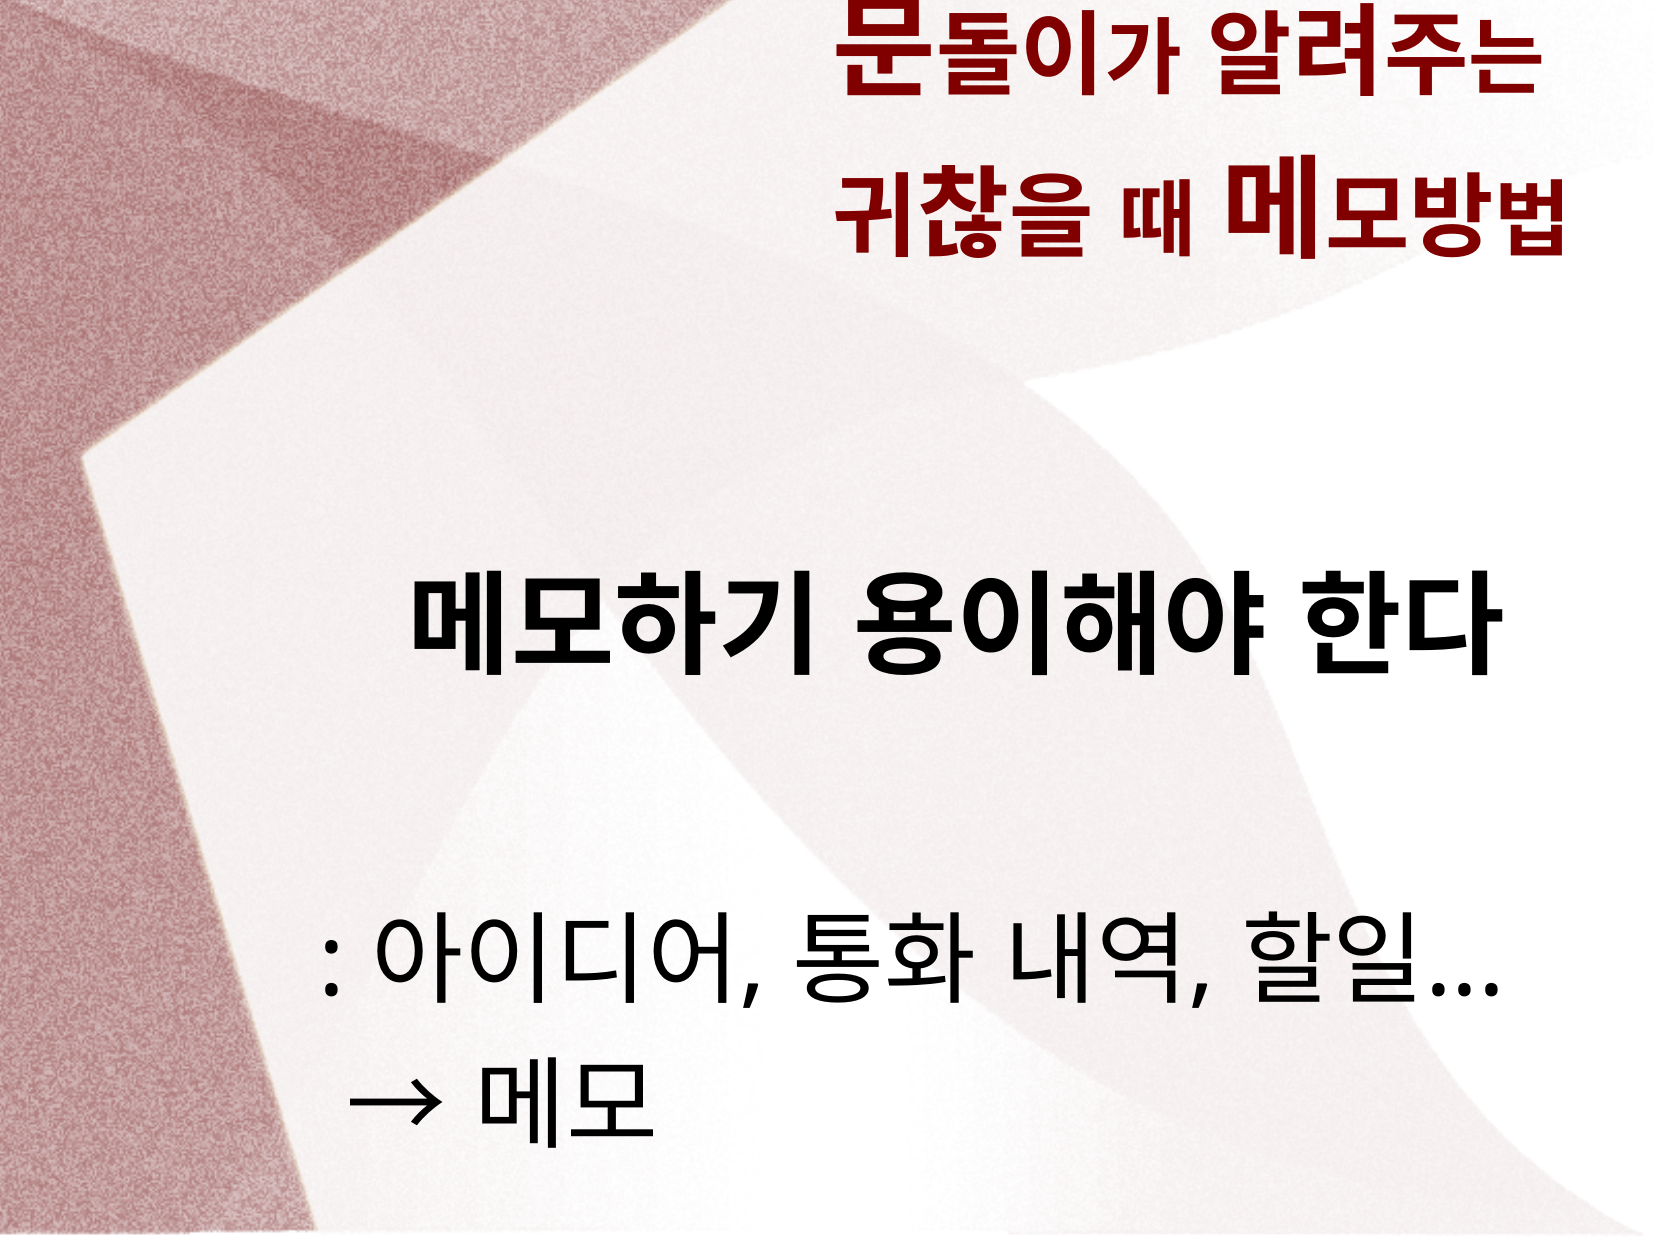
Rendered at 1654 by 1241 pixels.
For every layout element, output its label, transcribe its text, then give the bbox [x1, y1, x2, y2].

subtitle 메모하기 용이해야 한다 : 아이디어, 통화 내역, 할일... → 메모 [318, 448, 1595, 1176]
title 문돌이가 알려주는 귀찮을 때 메모방법 [82, 25, 1571, 334]
picture [863, 9, 904, 24]
picture [0, 0, 1654, 1241]
